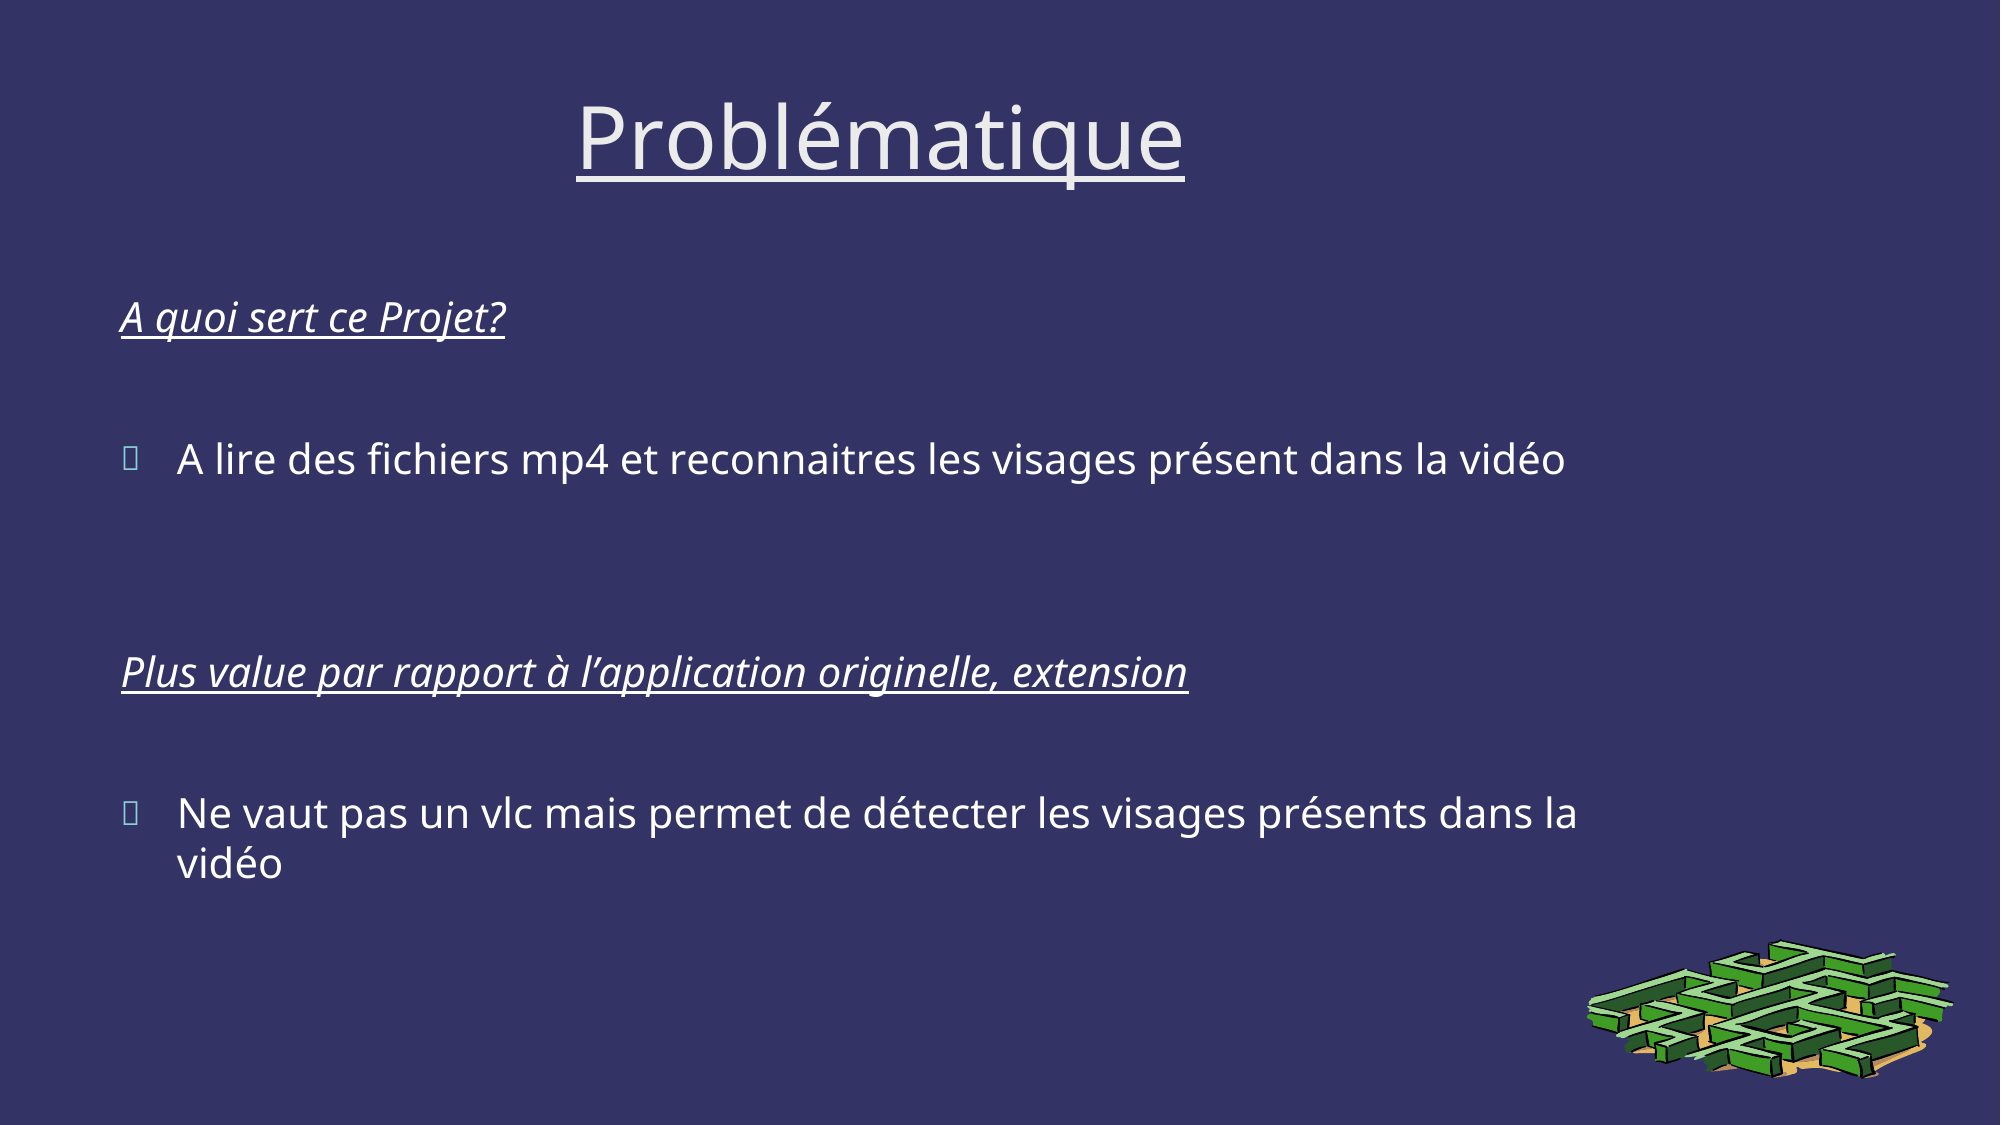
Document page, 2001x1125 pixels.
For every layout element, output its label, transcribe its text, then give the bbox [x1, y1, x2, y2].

title Problématique [106, 74, 1649, 212]
list A quoi sert ce Projet? A lire des fichiers mp4 et reconnaitres les visages présent dans la vidéo Plus value par rapport à l’application originelle, extension Ne vaut pas un vlc mais permet de détecter les visages présents dans la vidéo [105, 212, 1649, 1025]
